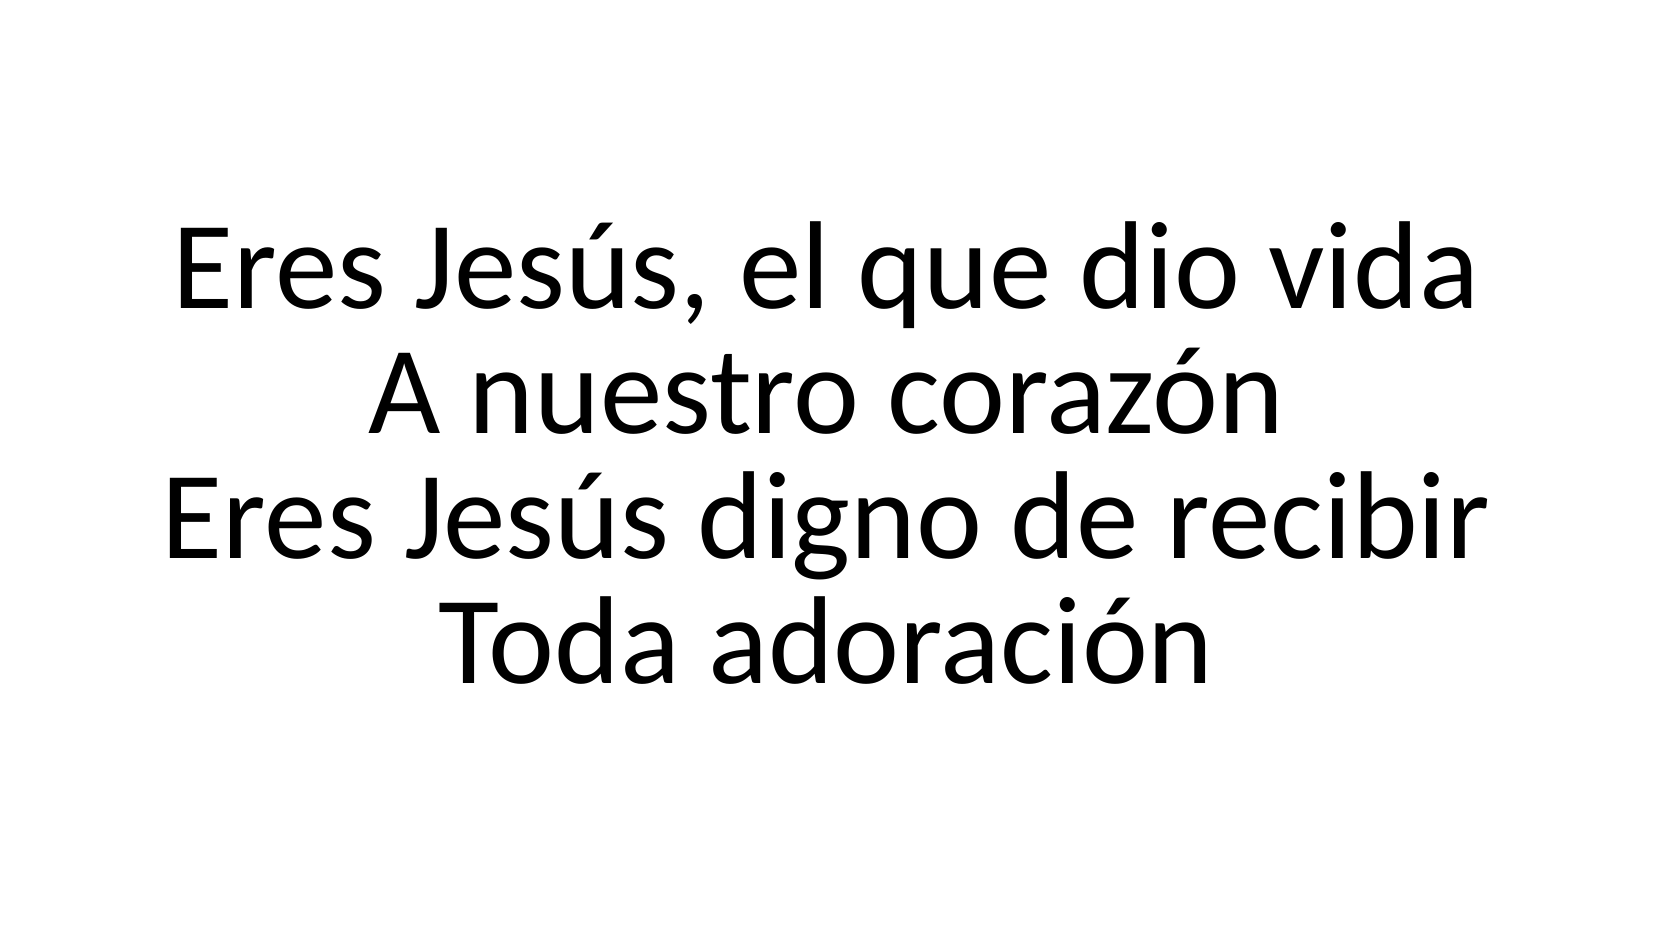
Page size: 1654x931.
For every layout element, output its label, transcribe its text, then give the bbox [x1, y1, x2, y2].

title Eres Jesús, el que dio vida A nuestro corazón Eres Jesús digno de recibir Toda adoración [0, 0, 1654, 931]
